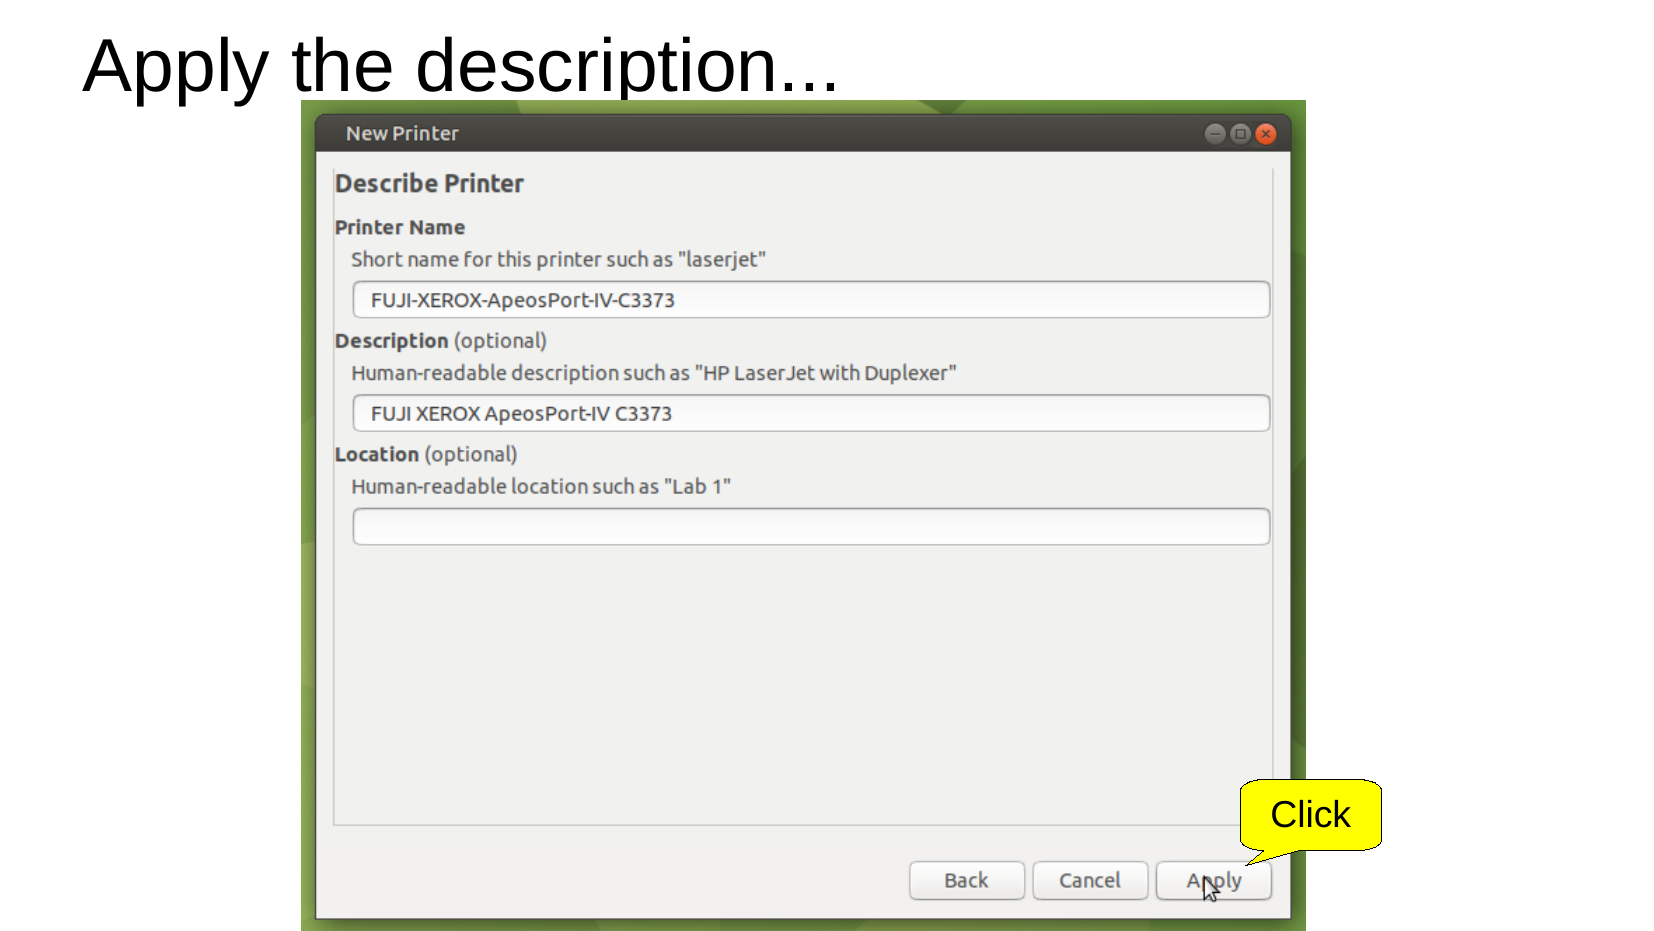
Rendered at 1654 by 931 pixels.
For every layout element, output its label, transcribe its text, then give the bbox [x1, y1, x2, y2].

picture [301, 100, 1306, 931]
title Apply the description... [82, 23, 1571, 108]
text_box Click [1240, 779, 1382, 866]
